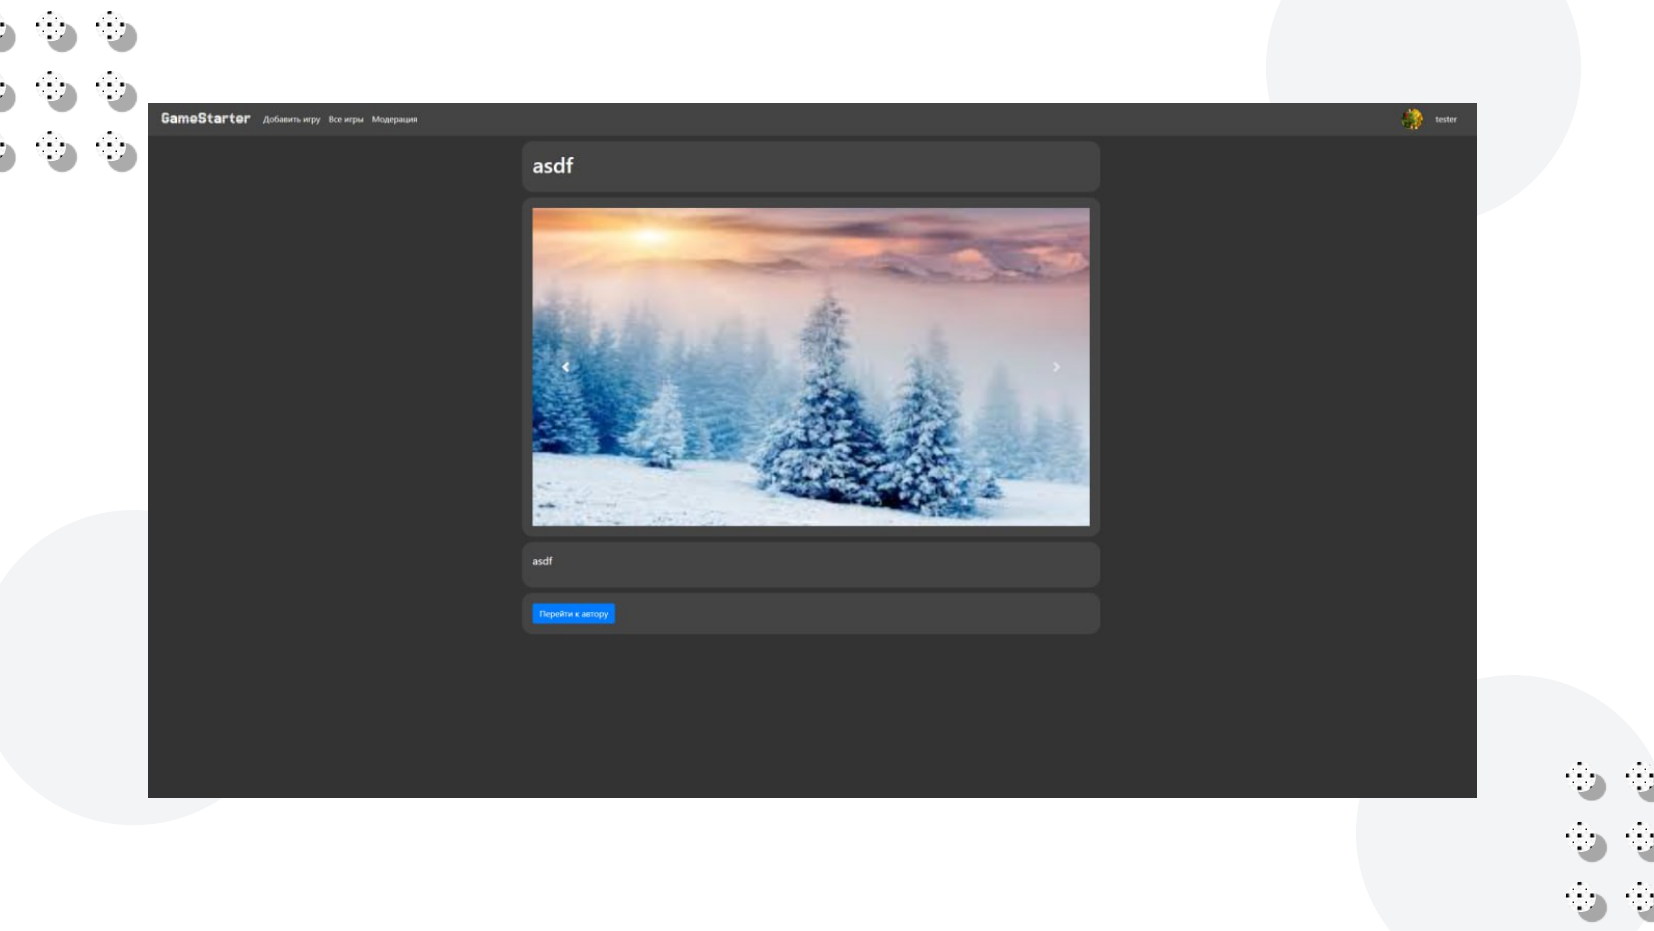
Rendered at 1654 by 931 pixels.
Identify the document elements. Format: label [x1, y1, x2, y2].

picture [95, 131, 127, 162]
picture [1625, 761, 1654, 792]
picture [95, 11, 126, 42]
picture [0, 74, 6, 99]
picture [0, 14, 6, 39]
picture [1565, 761, 1596, 792]
picture [1565, 821, 1596, 852]
picture [35, 131, 67, 162]
picture [1565, 881, 1596, 912]
picture [1625, 821, 1654, 852]
picture [95, 71, 126, 102]
picture [1625, 881, 1654, 912]
picture [148, 103, 1477, 798]
picture [35, 11, 66, 42]
picture [0, 134, 7, 159]
picture [35, 71, 66, 102]
